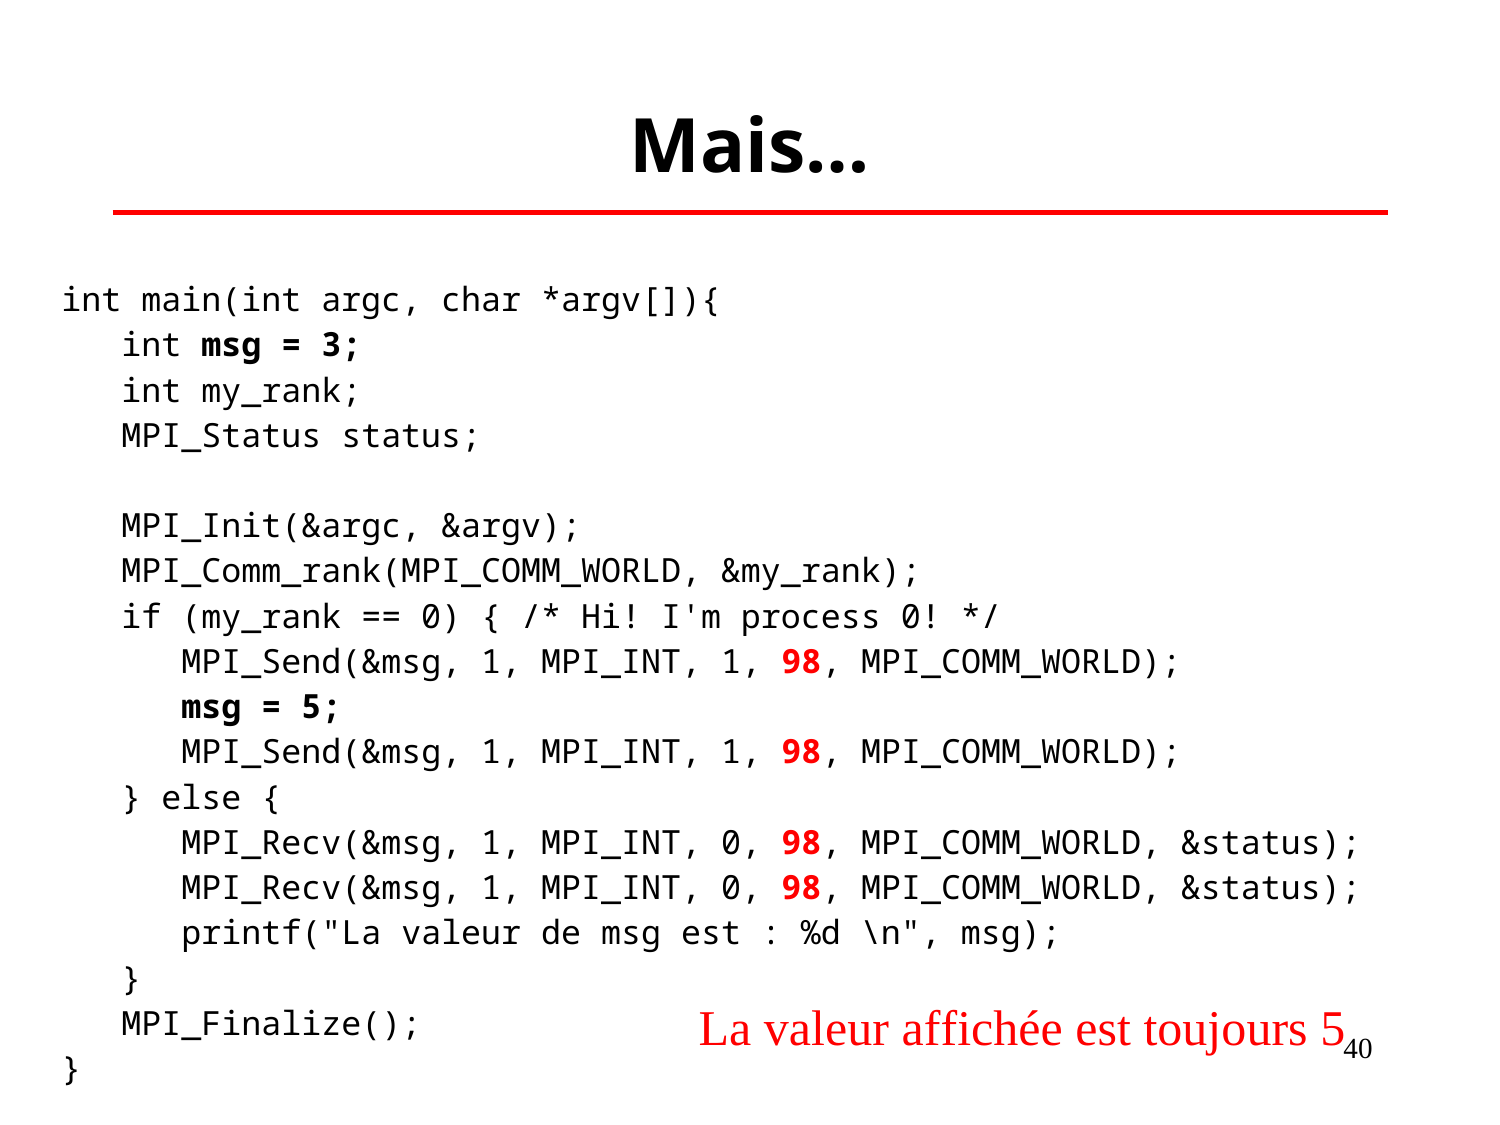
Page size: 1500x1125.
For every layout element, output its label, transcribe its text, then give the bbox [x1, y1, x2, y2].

text_box La valeur affichée est toujours 5 [684, 993, 1435, 1065]
title Mais… [112, 49, 1388, 238]
text_box int main(int argc, char *argv[]){ int msg = 3; int my_rank; MPI_Status status; MPI_Init(&argc, &argv); MPI_Comm_rank(MPI_COMM_WORLD, &my_rank); if (my_rank == 0) { /* Hi! I'm process 0! */ MPI_Send(&msg, 1, MPI_INT, 1, 98, MPI_COMM_WORLD); msg = 5; MPI_Send(&msg, 1, MPI_INT, 1, 98, MPI_COMM_WORLD); } else { MPI_Recv(&msg, 1, MPI_INT, 0, 98, MPI_COMM_WORLD, &status); MPI_Recv(&msg, 1, MPI_INT, 0, 98, MPI_COMM_WORLD, &status); printf("La valeur de msg est : %d \n", msg); } MPI_Finalize(); } [46, 268, 1459, 1099]
